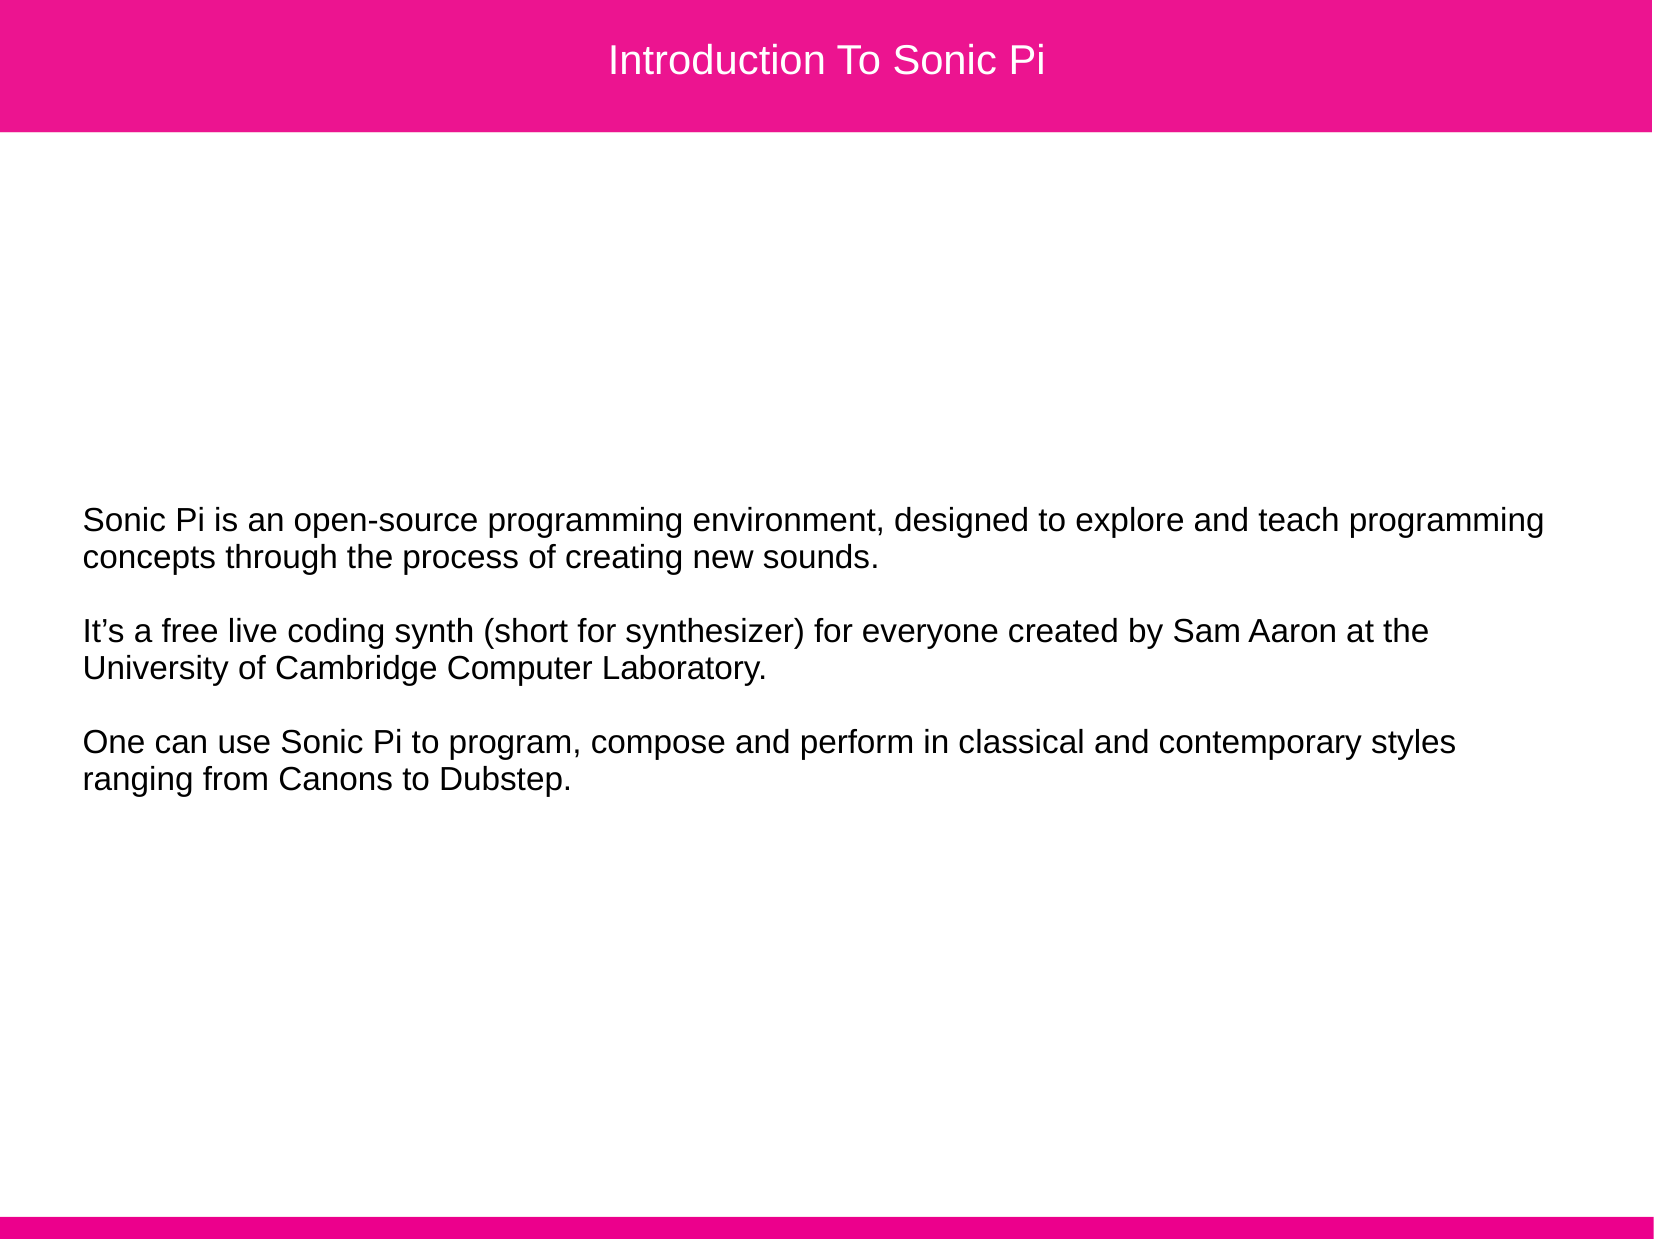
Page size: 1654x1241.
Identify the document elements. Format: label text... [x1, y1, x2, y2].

title Introduction To Sonic Pi [82, 0, 1571, 121]
picture [0, 0, 1654, 1241]
subtitle Sonic Pi is an open-source programming environment, designed to explore and teach programming concepts through the process of creating new sounds. It’s a free live coding synth (short for synthesizer) for everyone created by Sam Aaron at the University of Cambridge Computer Laboratory. One can use Sonic Pi to program, compose and perform in classical and contemporary styles ranging from Canons to Dubstep. [82, 290, 1571, 1010]
